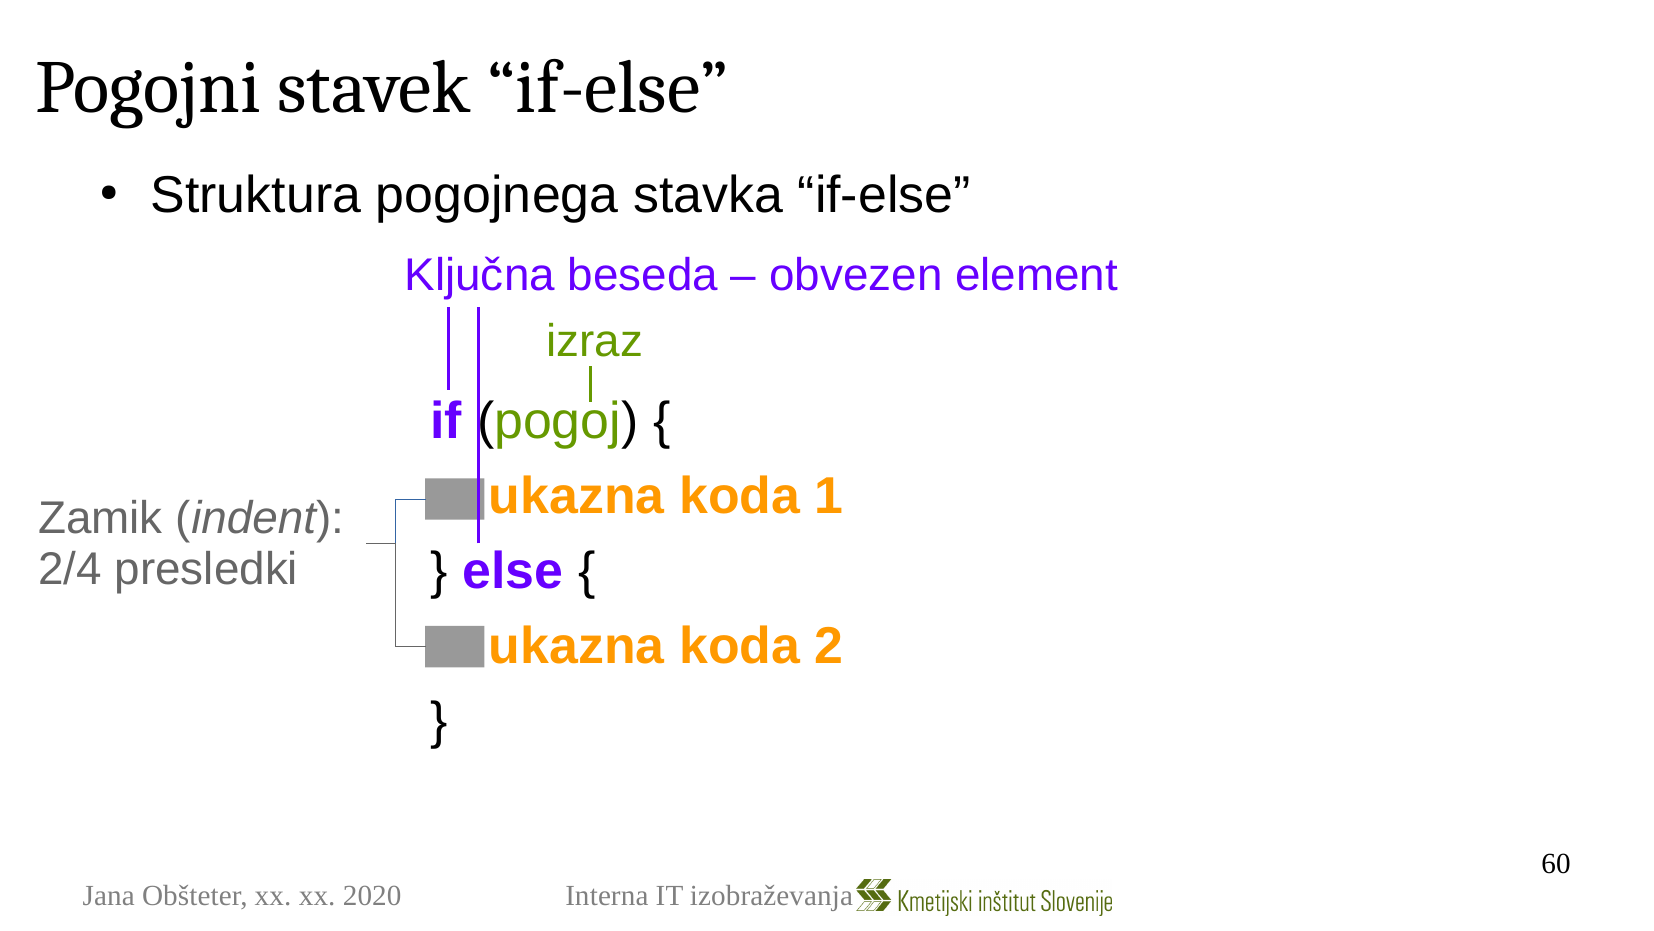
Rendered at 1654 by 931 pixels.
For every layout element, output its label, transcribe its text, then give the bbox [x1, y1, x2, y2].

title Pogojni stavek “if-else” [35, 21, 1524, 154]
text_box [425, 478, 477, 520]
text_box [425, 625, 485, 668]
list Struktura pogojnega stavka “if-else” if (pogoj) { ukazna koda 1 } else { ukazna koda 2 } [82, 165, 1642, 827]
text_box [480, 478, 485, 520]
text_box izraz [531, 307, 934, 426]
text_box Zamik (indent): 2/4 presledki [23, 484, 367, 603]
text_box Ključna beseda – obvezen element [389, 241, 1193, 308]
picture [856, 879, 1112, 916]
